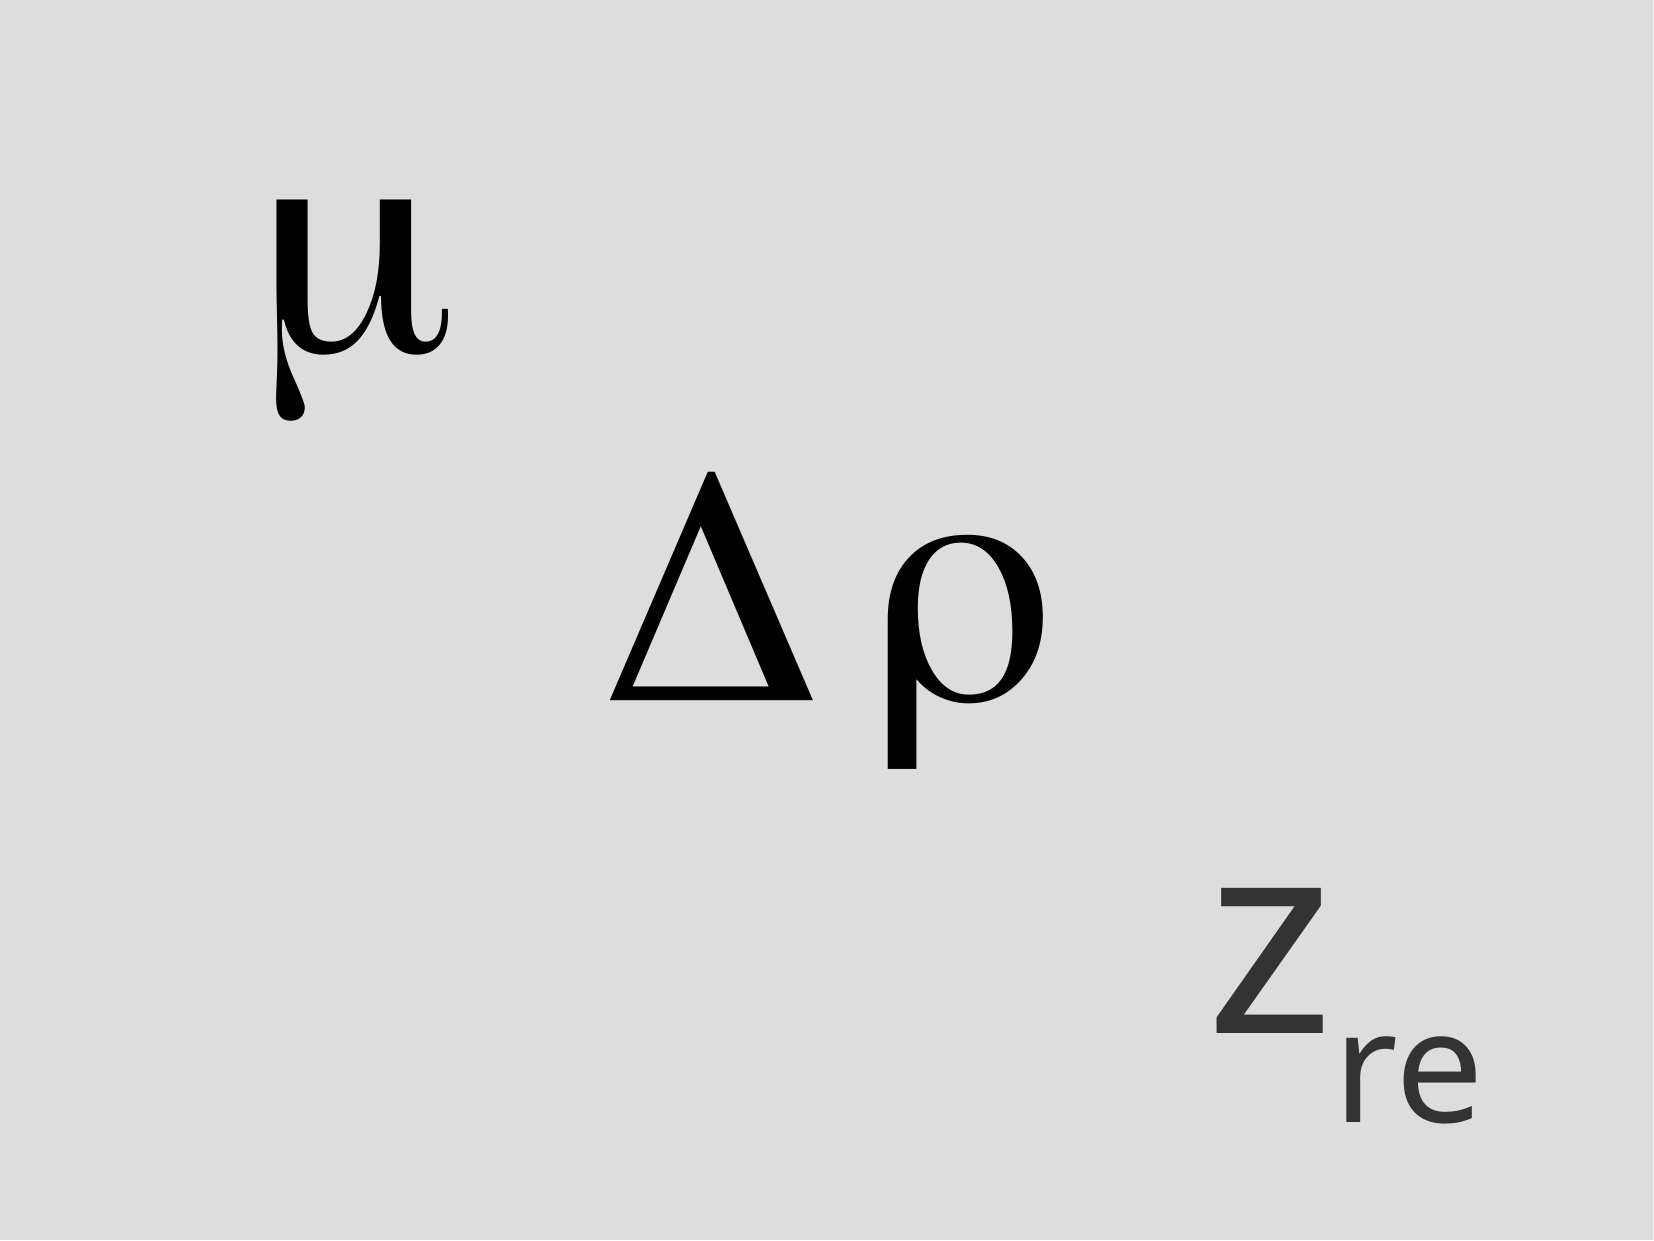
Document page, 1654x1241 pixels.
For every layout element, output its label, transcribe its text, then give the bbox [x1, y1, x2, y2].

chart [240, 180, 476, 437]
chart [584, 453, 1070, 787]
text_box zref [1191, 736, 1543, 1172]
